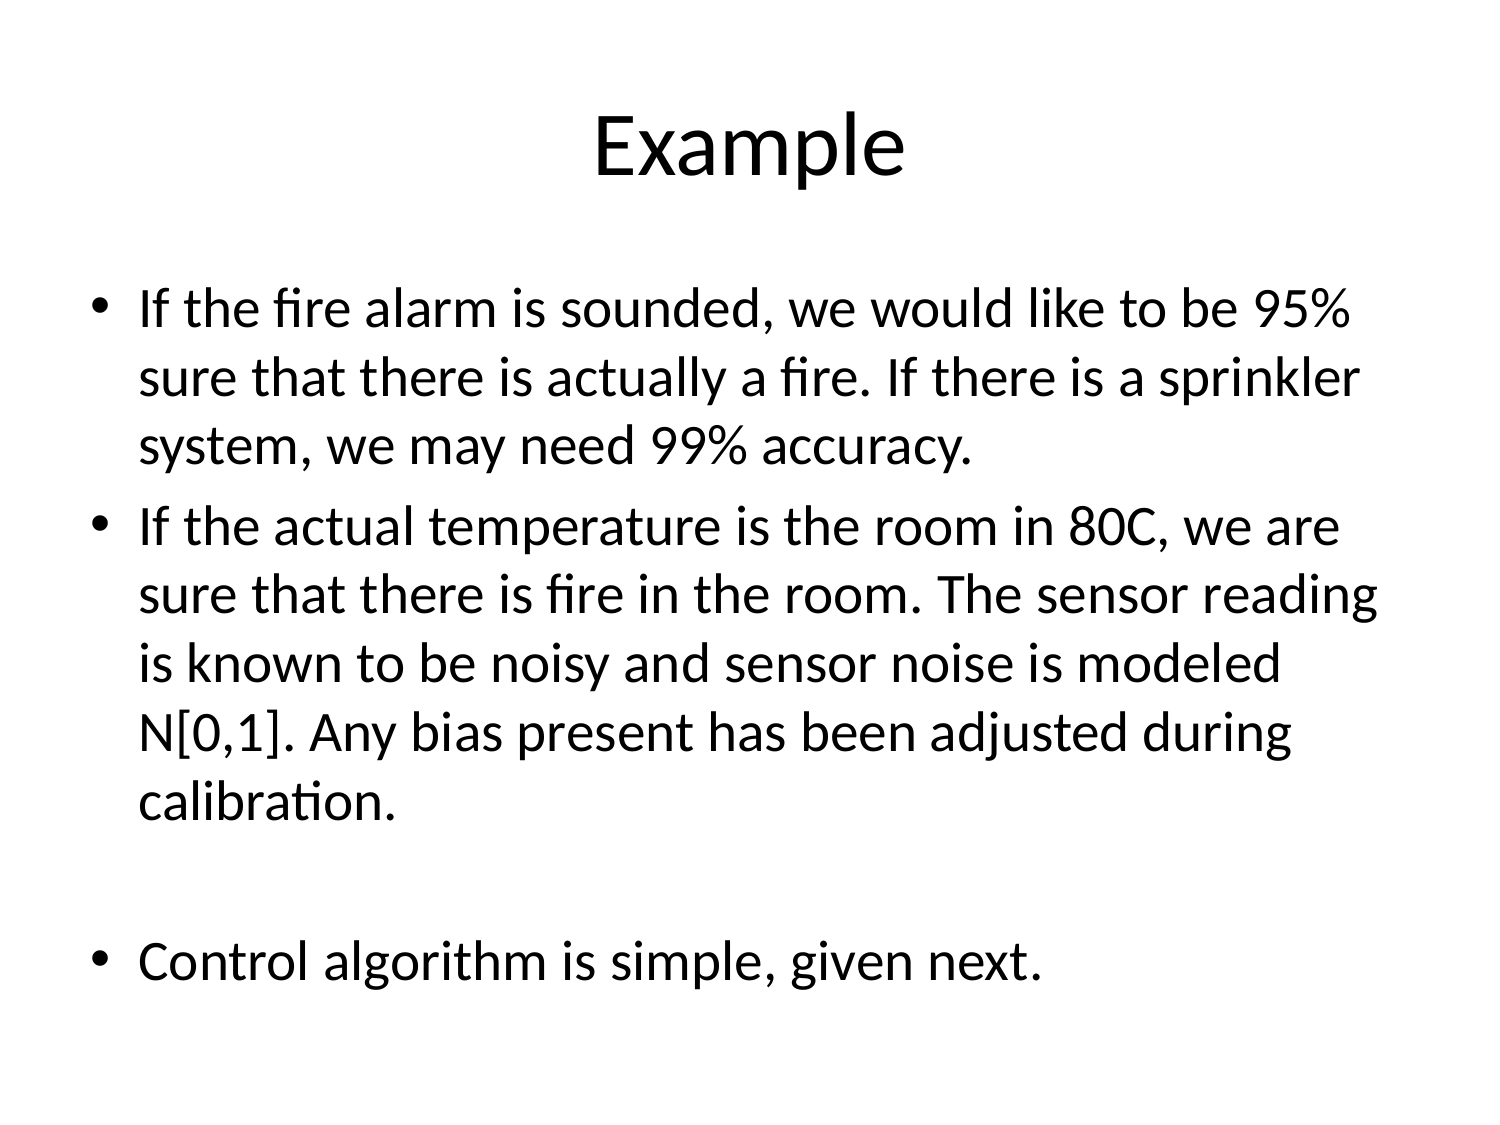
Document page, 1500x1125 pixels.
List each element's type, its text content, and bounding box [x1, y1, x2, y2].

list If the fire alarm is sounded, we would like to be 95% sure that there is actually a fire. If there is a sprinkler system, we may need 99% accuracy. If the actual temperature is the room in 80C, we are sure that there is fire in the room. The sensor reading is known to be noisy and sensor noise is modeled N[0,1]. Any bias present has been adjusted during calibration. Control algorithm is simple, given next. [75, 262, 1425, 1005]
title Example [75, 45, 1425, 233]
